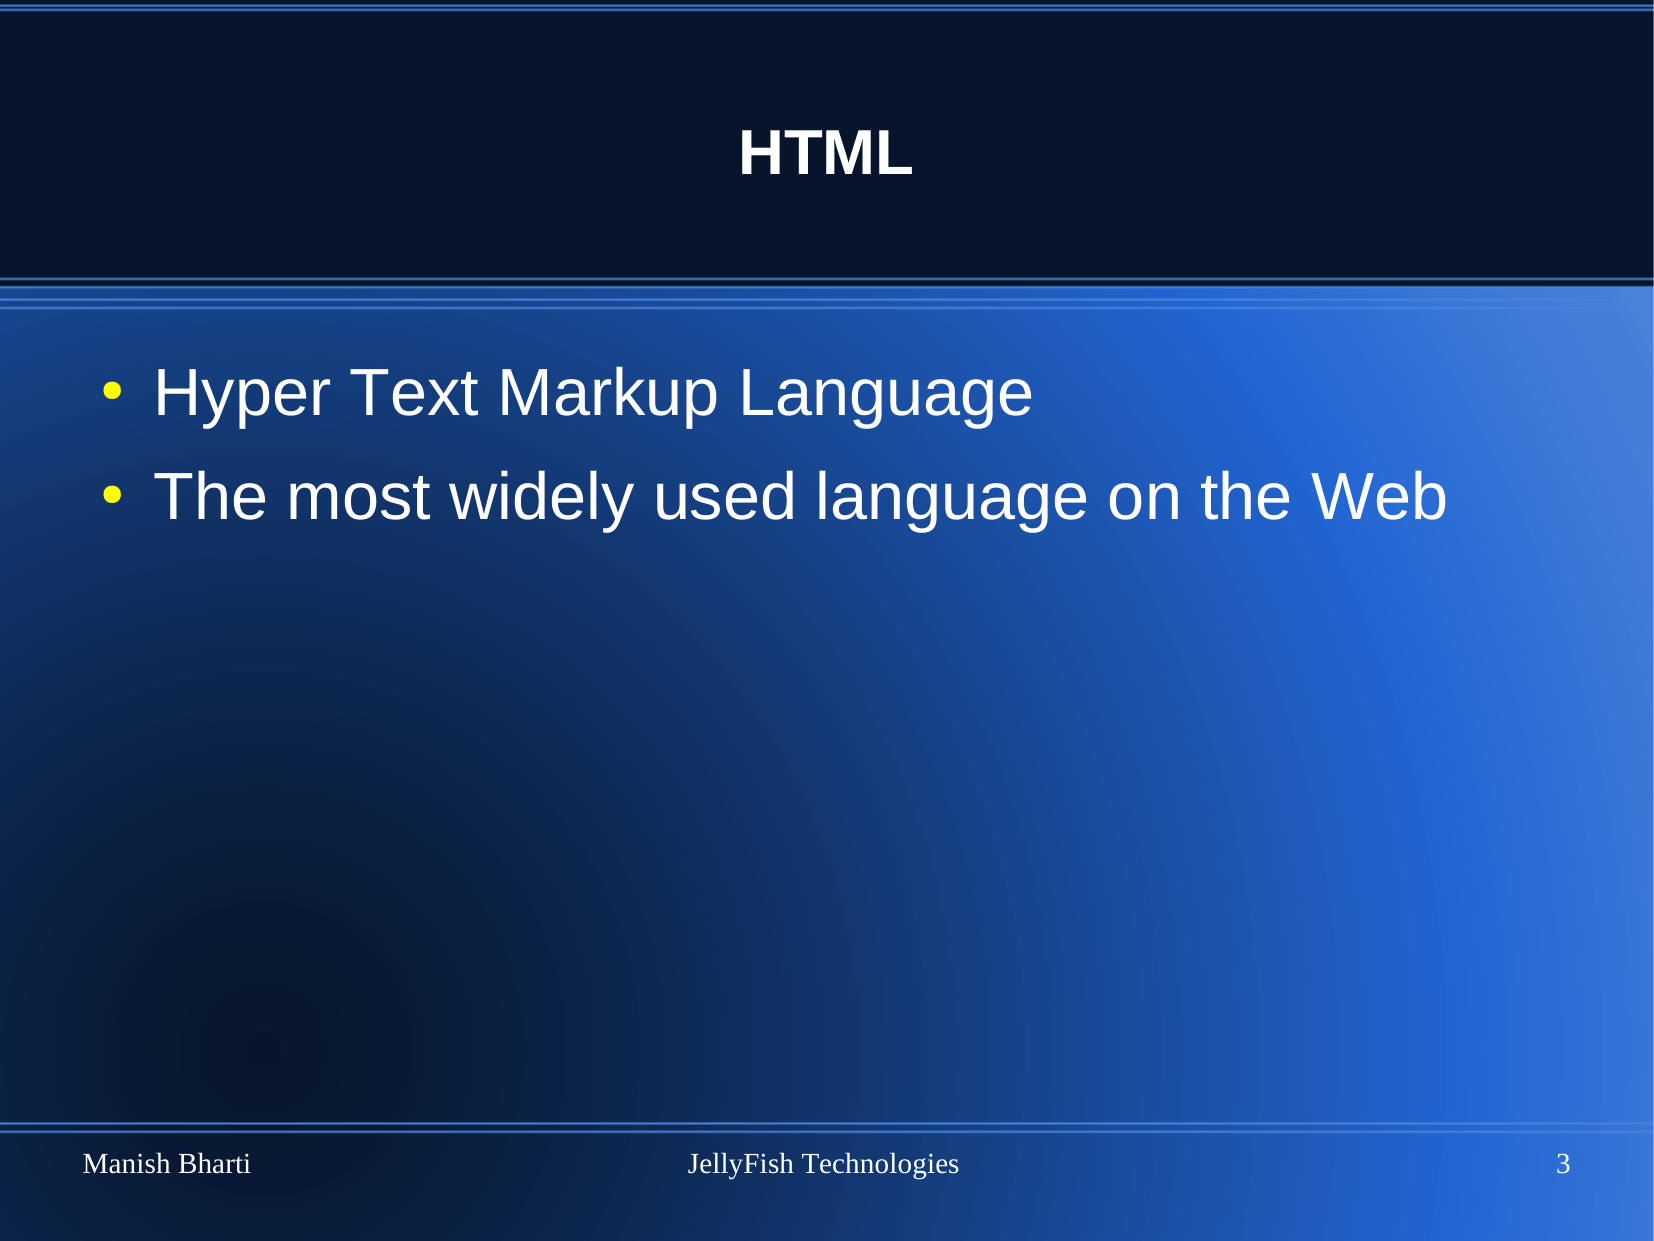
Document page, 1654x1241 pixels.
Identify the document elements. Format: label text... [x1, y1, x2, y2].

list Hyper Text Markup Language The most widely used language on the Web [82, 355, 1571, 1075]
title HTML [82, 49, 1571, 257]
picture [0, 0, 1654, 1241]
